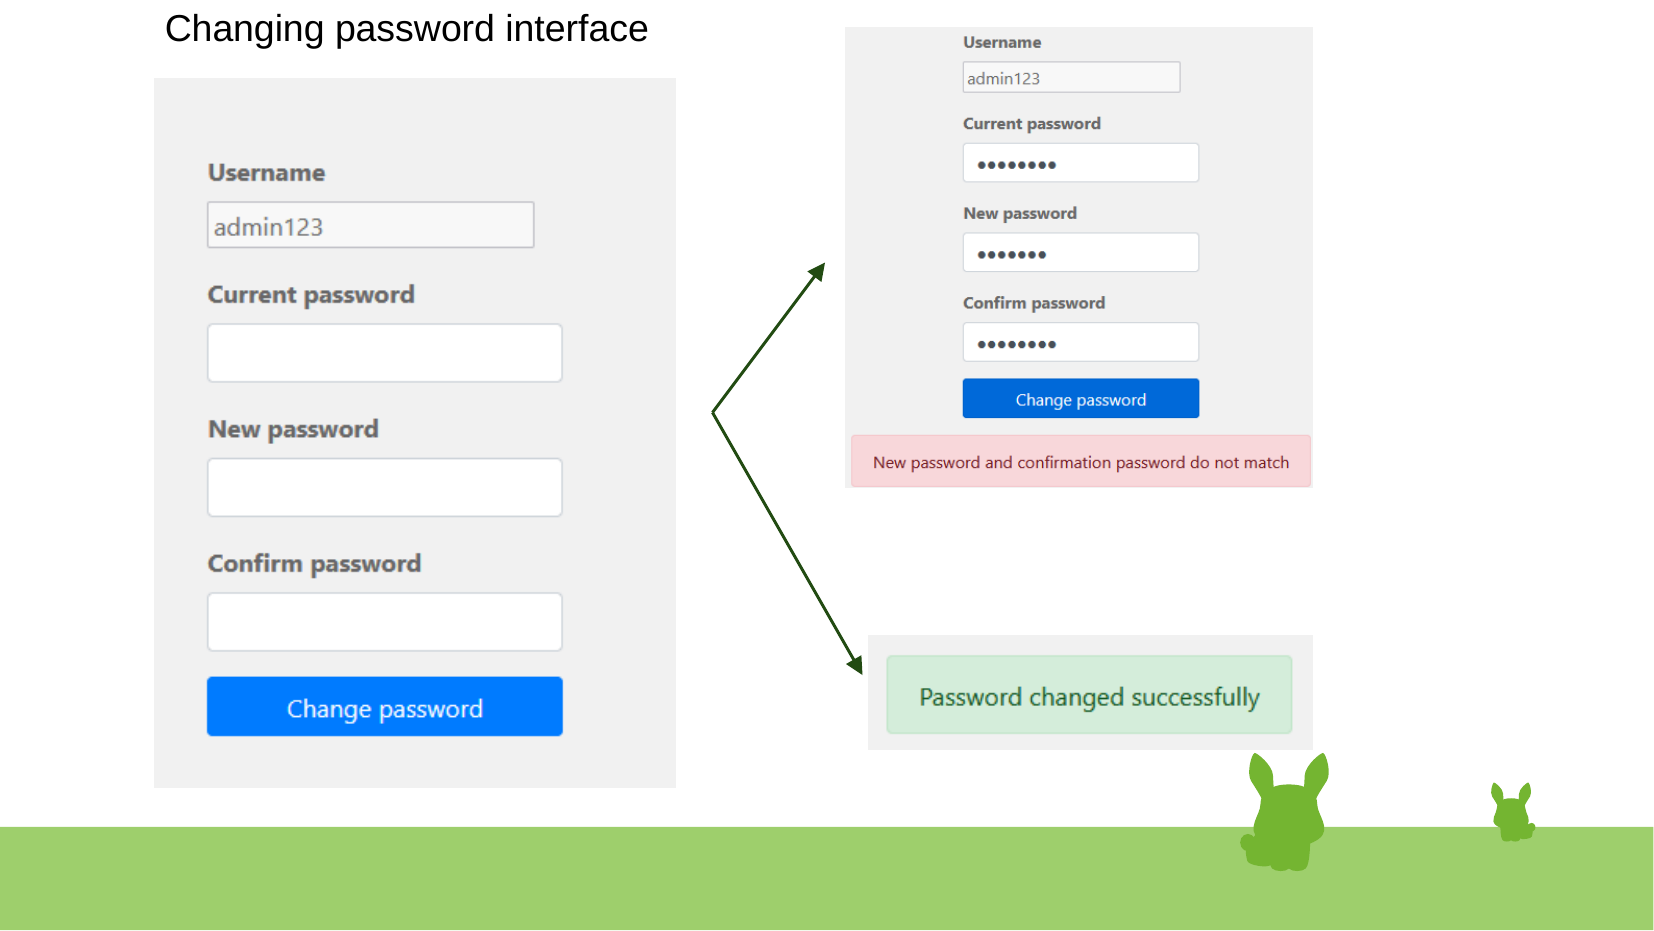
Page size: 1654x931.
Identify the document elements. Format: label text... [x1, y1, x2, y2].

picture [154, 99, 676, 788]
picture [845, 27, 1313, 488]
picture [868, 635, 1313, 751]
text_box Changing password interface [150, 0, 713, 99]
